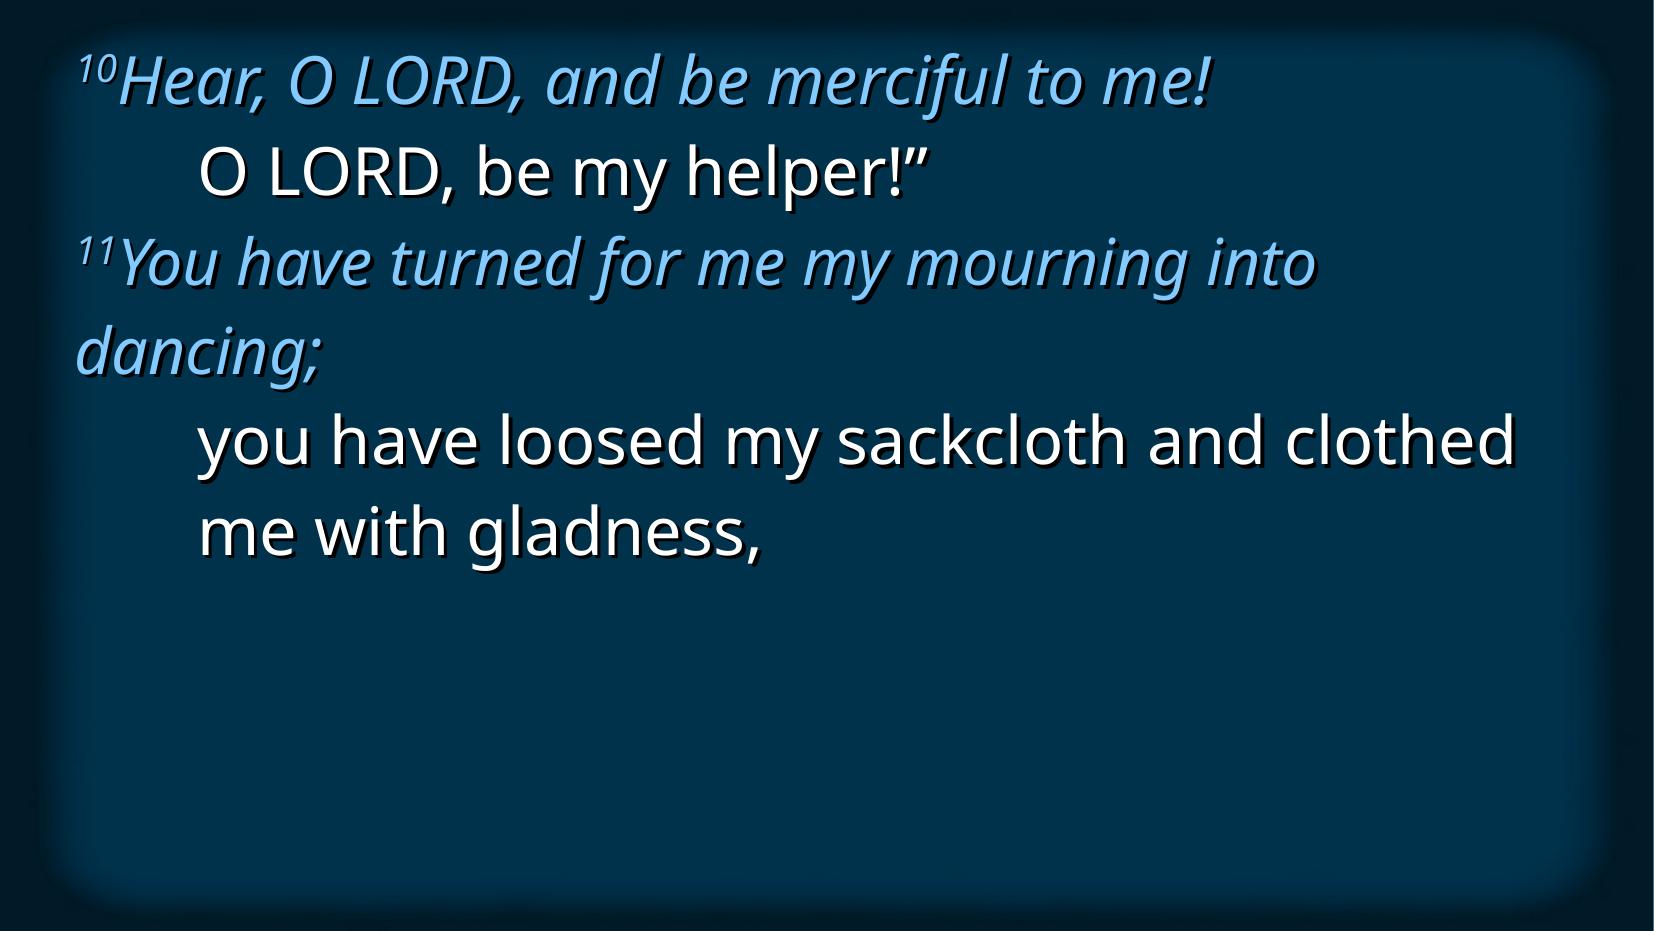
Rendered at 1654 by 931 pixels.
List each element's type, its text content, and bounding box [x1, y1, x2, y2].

text_box 10Hear, O LORD, and be merciful to me! O LORD, be my helper!” 11You have turned for me my mourning into dancing; you have loosed my sackcloth and clothed me with gladness, [60, 25, 1591, 496]
picture [0, 0, 1654, 931]
